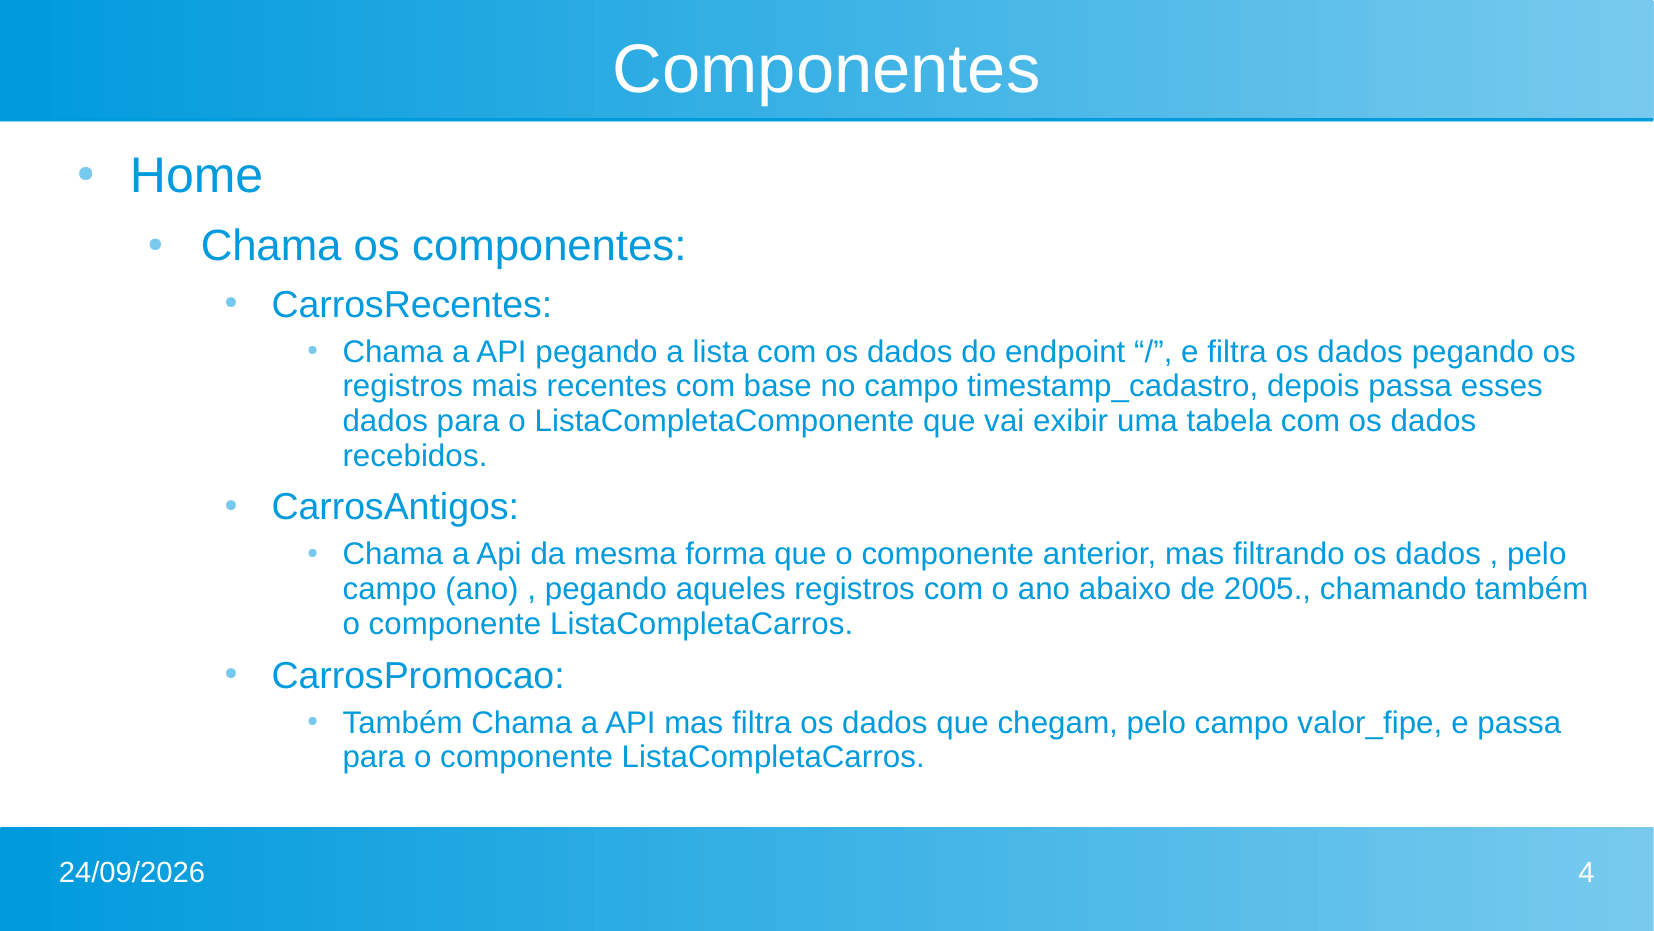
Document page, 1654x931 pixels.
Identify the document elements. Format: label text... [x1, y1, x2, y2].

list Home Chama os componentes: CarrosRecentes: Chama a API pegando a lista com os dados do endpoint “/”, e filtra os dados pegando os registros mais recentes com base no campo timestamp_cadastro, depois passa esses dados para o ListaCompletaComponente que vai exibir uma tabela com os dados recebidos. CarrosAntigos: Chama a Api da mesma forma que o componente anterior, mas filtrando os dados , pelo campo (ano) , pegando aqueles registros com o ano abaixo de 2005., chamando também o componente ListaCompletaCarros. CarrosPromocao: Também Chama a API mas filtra os dados que chegam, pelo campo valor_fipe, e passa para o componente ListaCompletaCarros. [59, 147, 1595, 798]
title Componentes [59, 29, 1595, 108]
